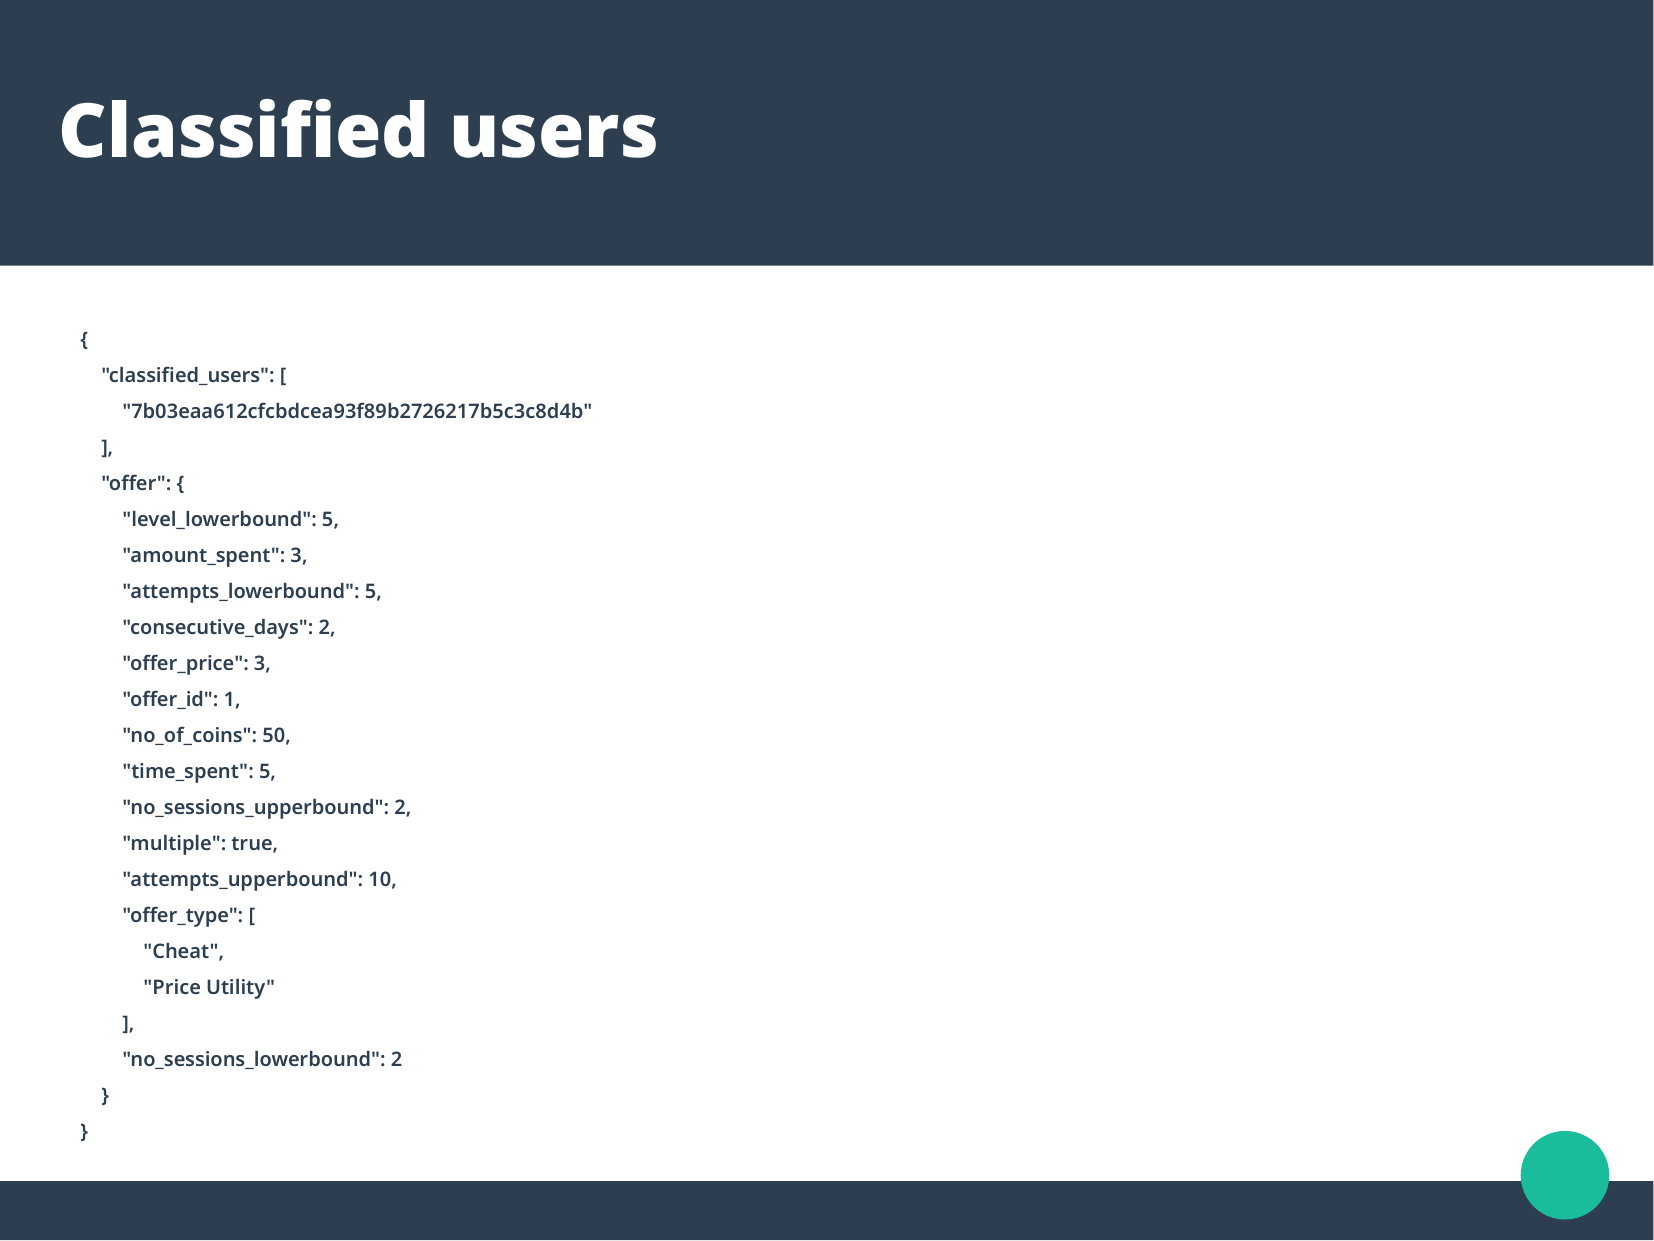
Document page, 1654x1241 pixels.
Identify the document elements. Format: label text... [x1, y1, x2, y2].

title Classified users [59, 49, 1595, 207]
list { "classified_users": [ "7b03eaa612cfcbdcea93f89b2726217b5c3c8d4b" ], "offer": { "level_lowerbound": 5, "amount_spent": 3, "attempts_lowerbound": 5, "consecutive_days": 2, "offer_price": 3, "offer_id": 1, "no_of_coins": 50, "time_spent": 5, "no_sessions_upperbound": 2, "multiple": true, "attempts_upperbound": 10, "offer_type": [ "Cheat", "Price Utility" ], "no_sessions_lowerbound": 2 } } [59, 324, 1595, 1152]
